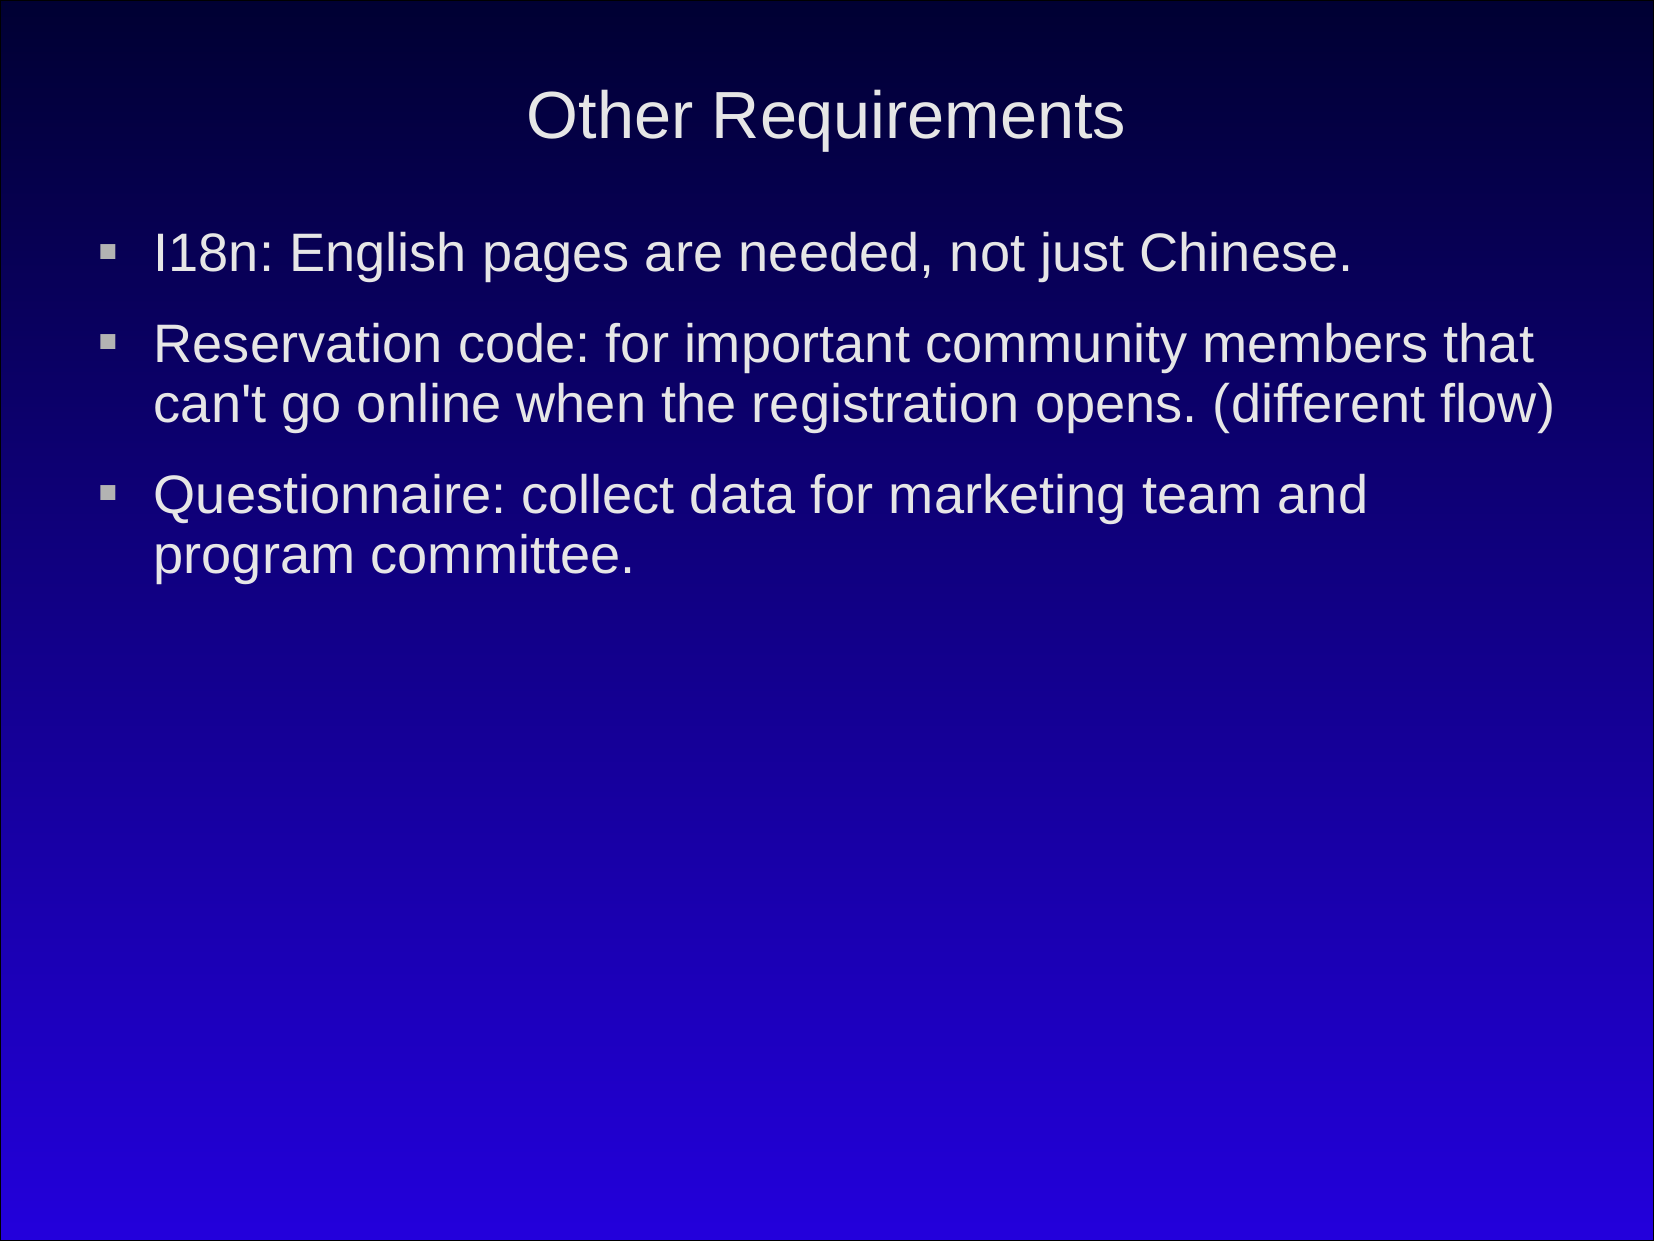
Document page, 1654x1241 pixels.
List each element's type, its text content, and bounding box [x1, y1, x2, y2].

title Other Requirements [82, 56, 1571, 175]
list I18n: English pages are needed, not just Chinese. Reservation code: for important community members that can't go online when the registration opens. (different flow) Questionnaire: collect data for marketing team and program committee. [82, 222, 1571, 1094]
